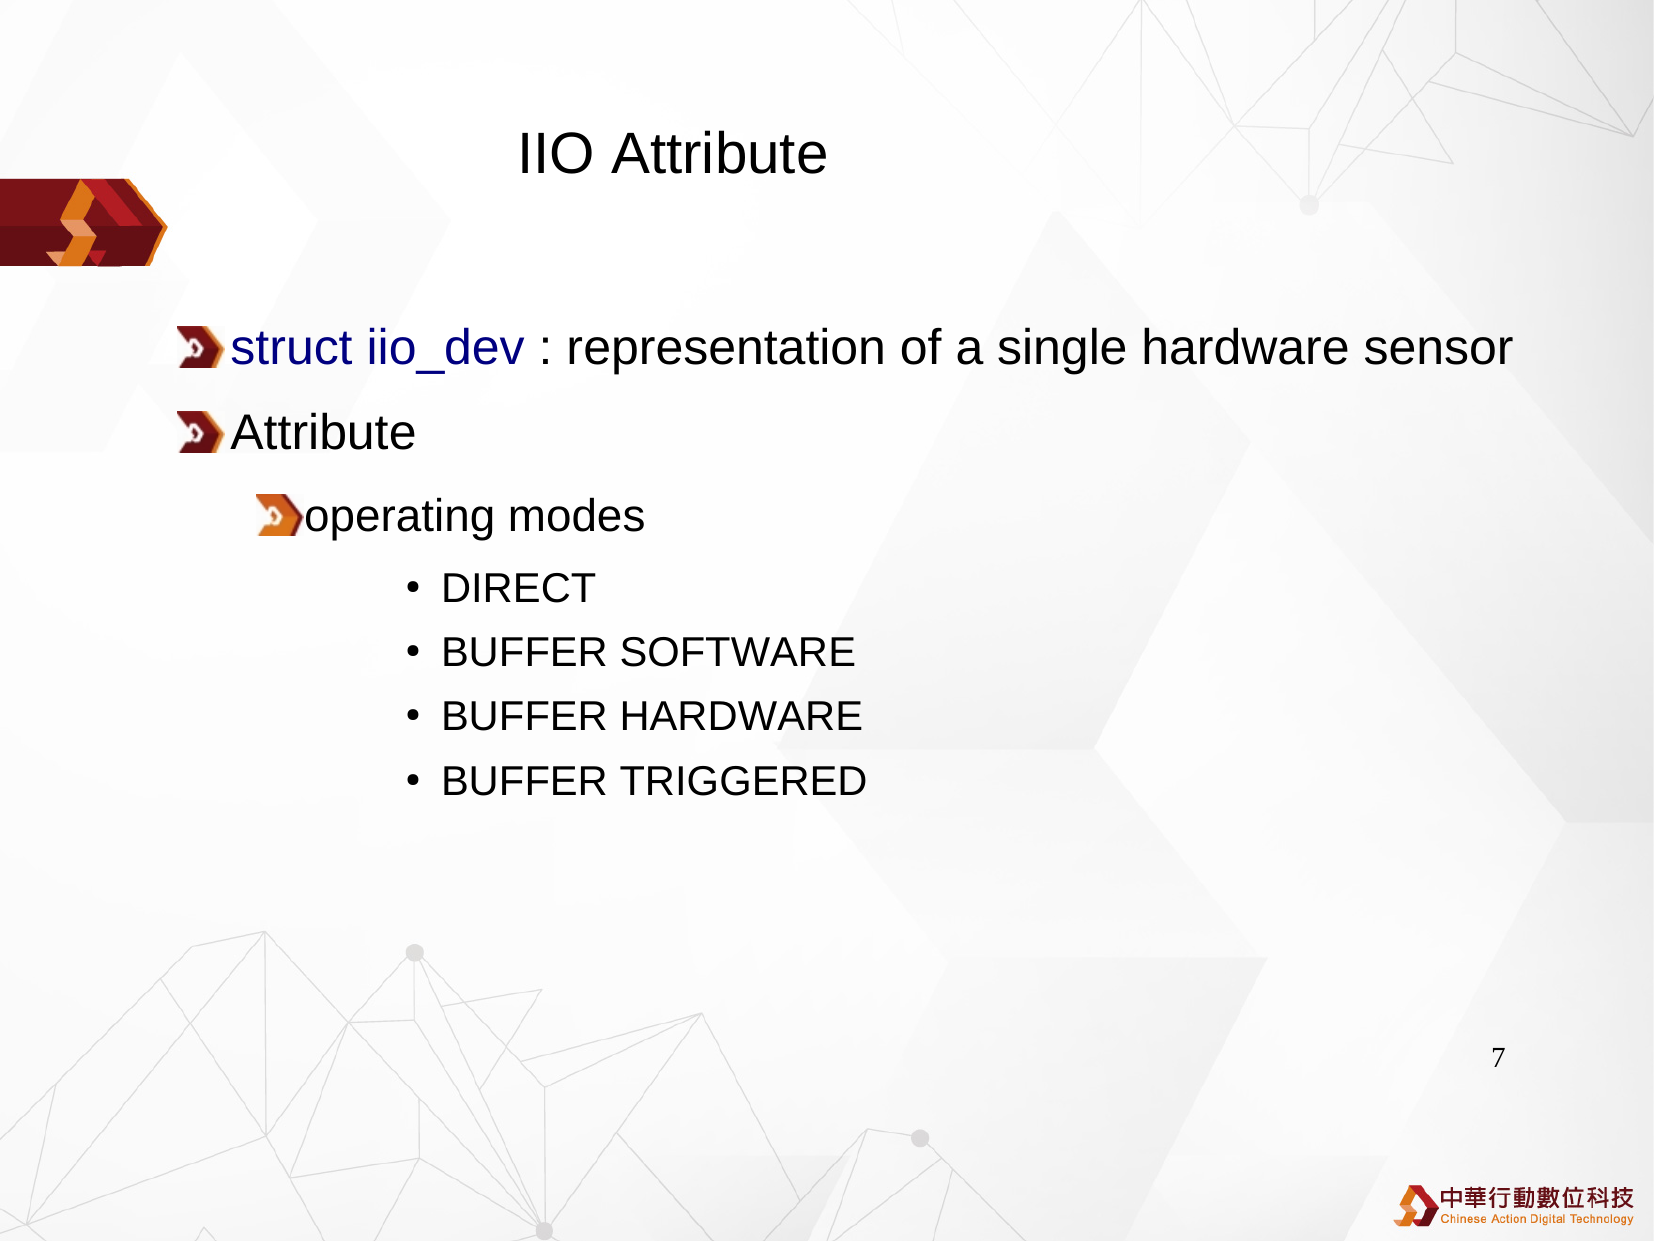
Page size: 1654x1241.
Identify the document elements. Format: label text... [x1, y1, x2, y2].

list struct iio_dev : representation of a single hardware sensor Attribute operating modes DIRECT BUFFER SOFTWARE BUFFER HARDWARE BUFFER TRIGGERED [159, 318, 1648, 909]
title IIO Attribute [82, 94, 1264, 213]
picture [0, 0, 1654, 1241]
